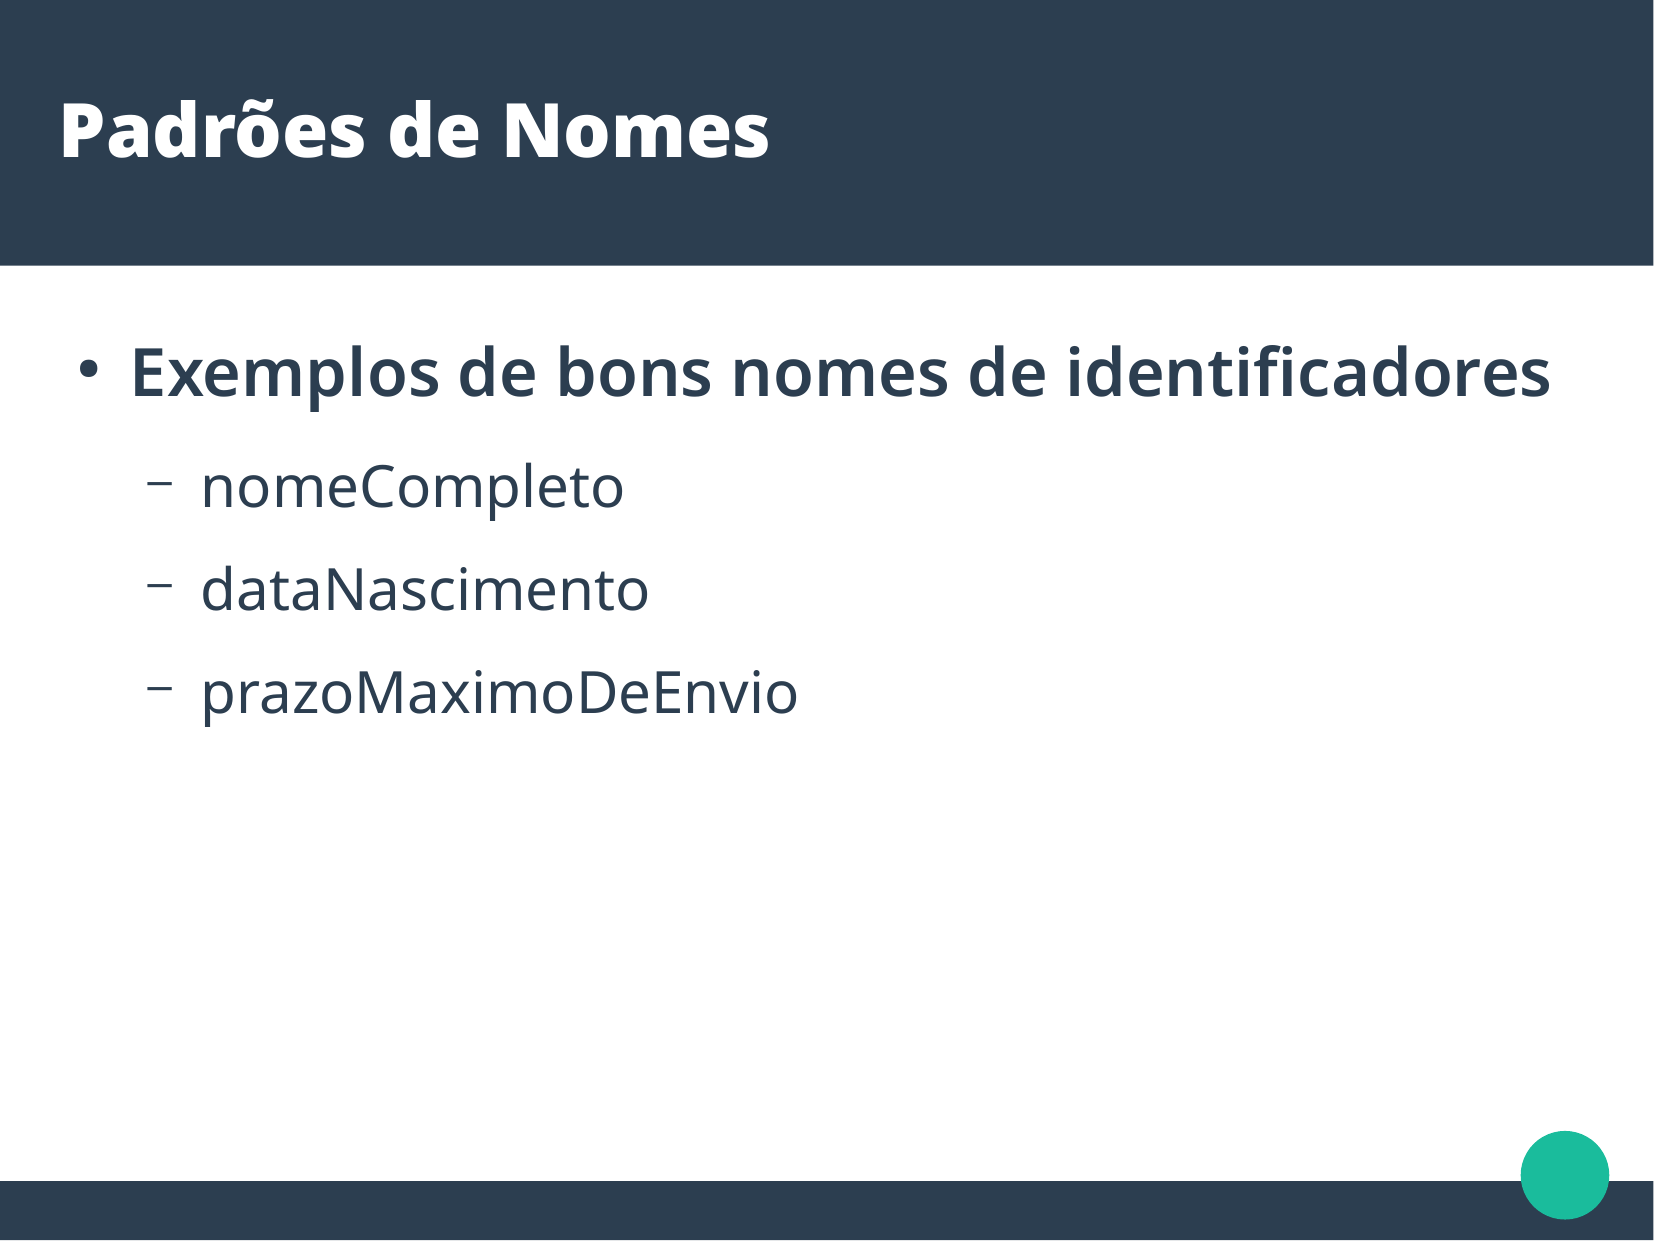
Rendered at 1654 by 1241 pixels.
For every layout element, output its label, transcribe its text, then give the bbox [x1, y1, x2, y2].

title Padrões de Nomes [59, 49, 1595, 207]
list Exemplos de bons nomes de identificadores nomeCompleto dataNascimento prazoMaximoDeEnvio [59, 324, 1595, 1152]
